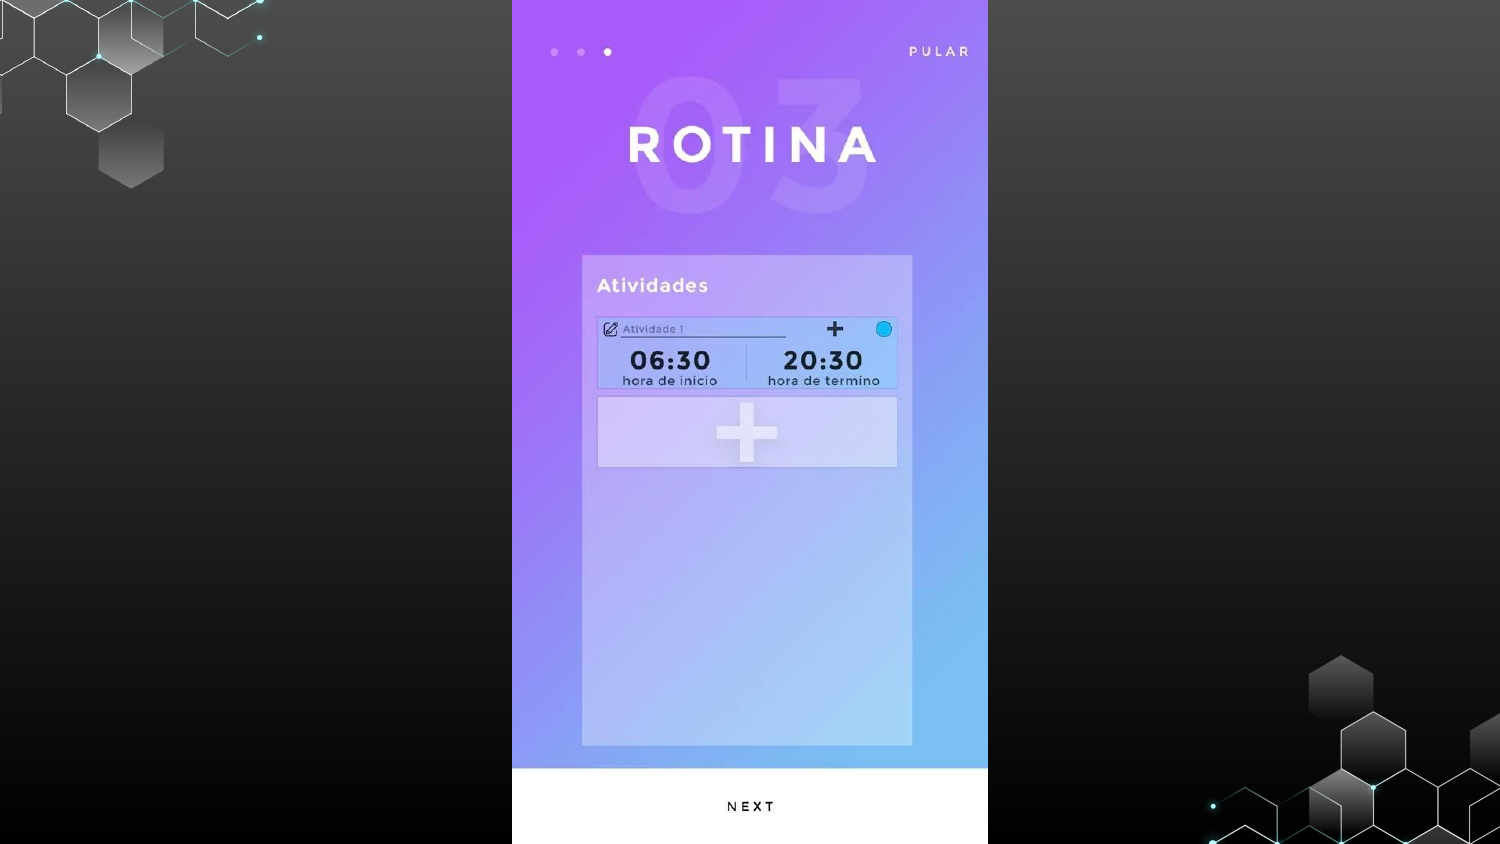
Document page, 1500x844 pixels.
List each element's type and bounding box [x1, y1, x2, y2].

picture [512, 0, 988, 844]
picture [1191, 656, 1500, 844]
picture [0, 0, 283, 189]
